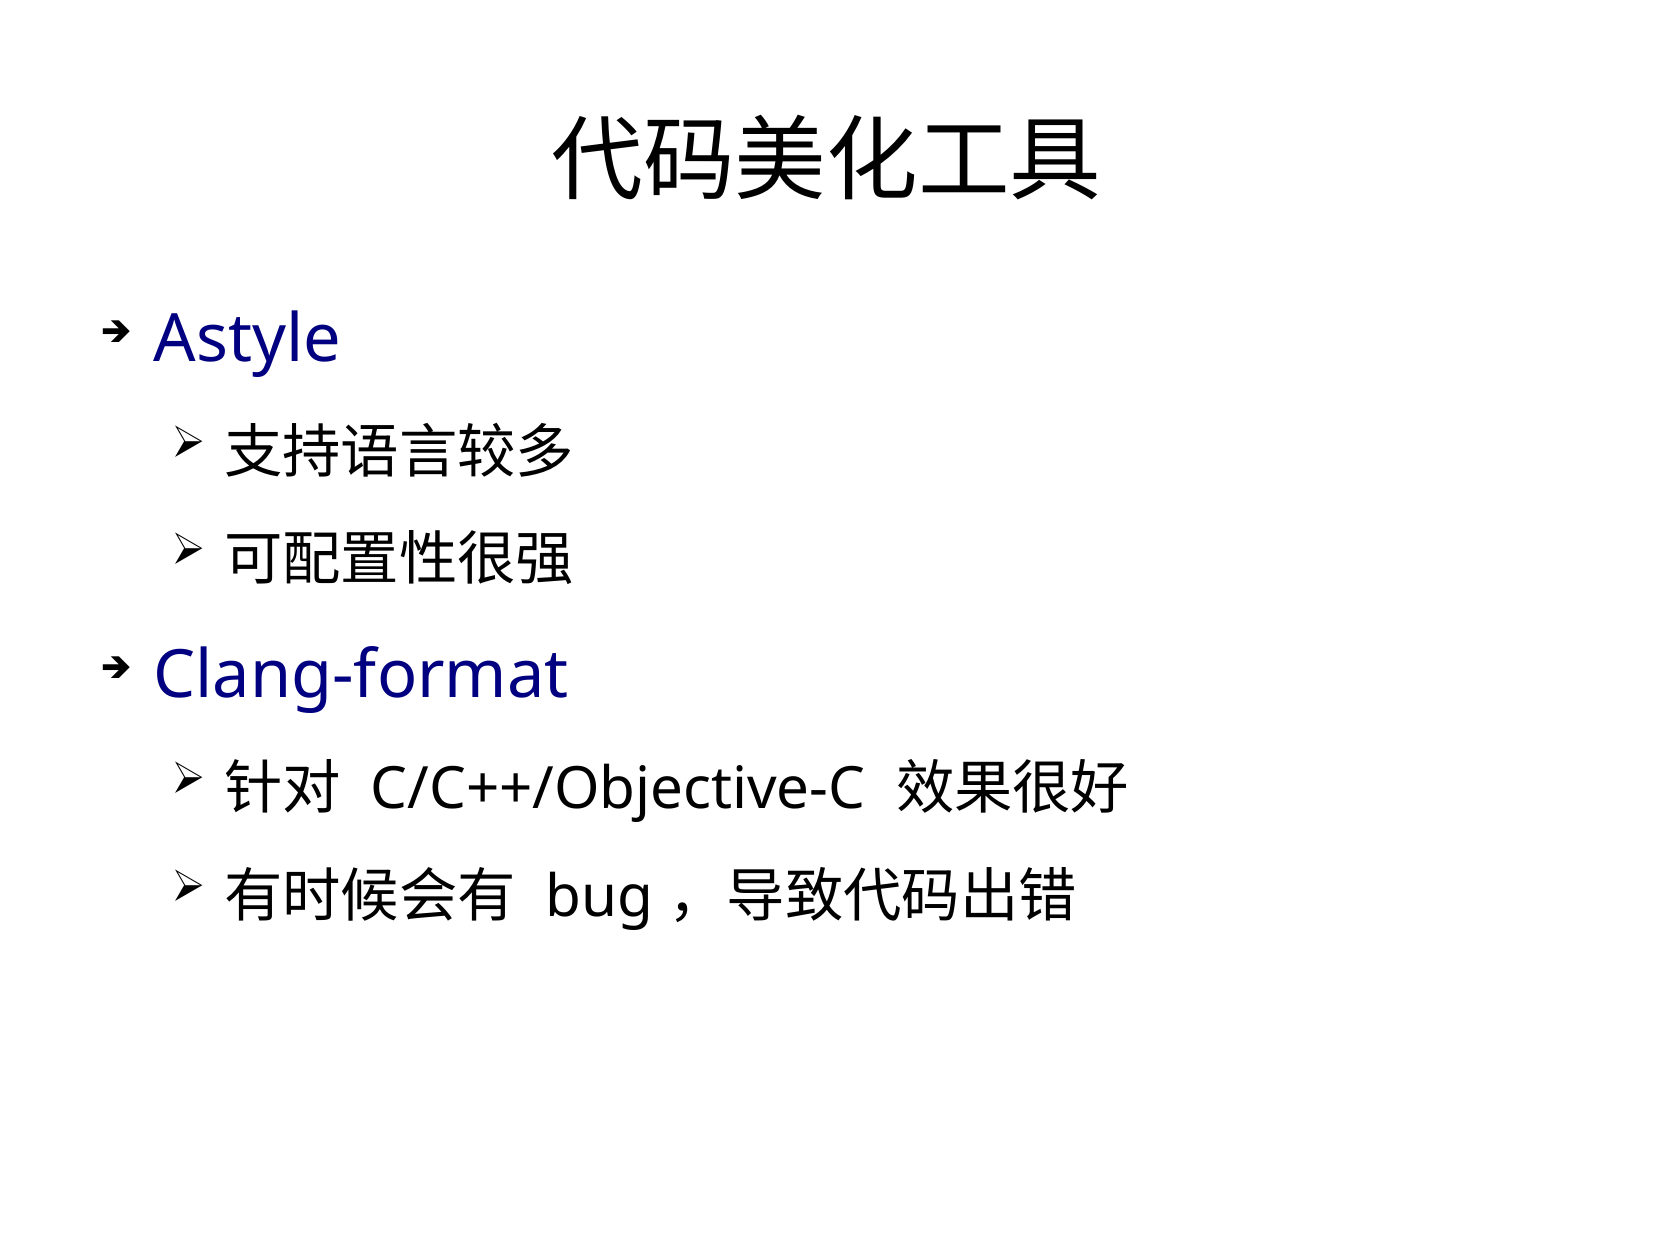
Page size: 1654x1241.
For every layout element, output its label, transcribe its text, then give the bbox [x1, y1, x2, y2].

list Astyle 支持语言较多 可配置性很强 Clang-format 针对 C/C++/Objective-C 效果很好 有时候会有 bug，导致代码出错 [82, 290, 1571, 1010]
title 代码美化工具 [82, 49, 1571, 257]
